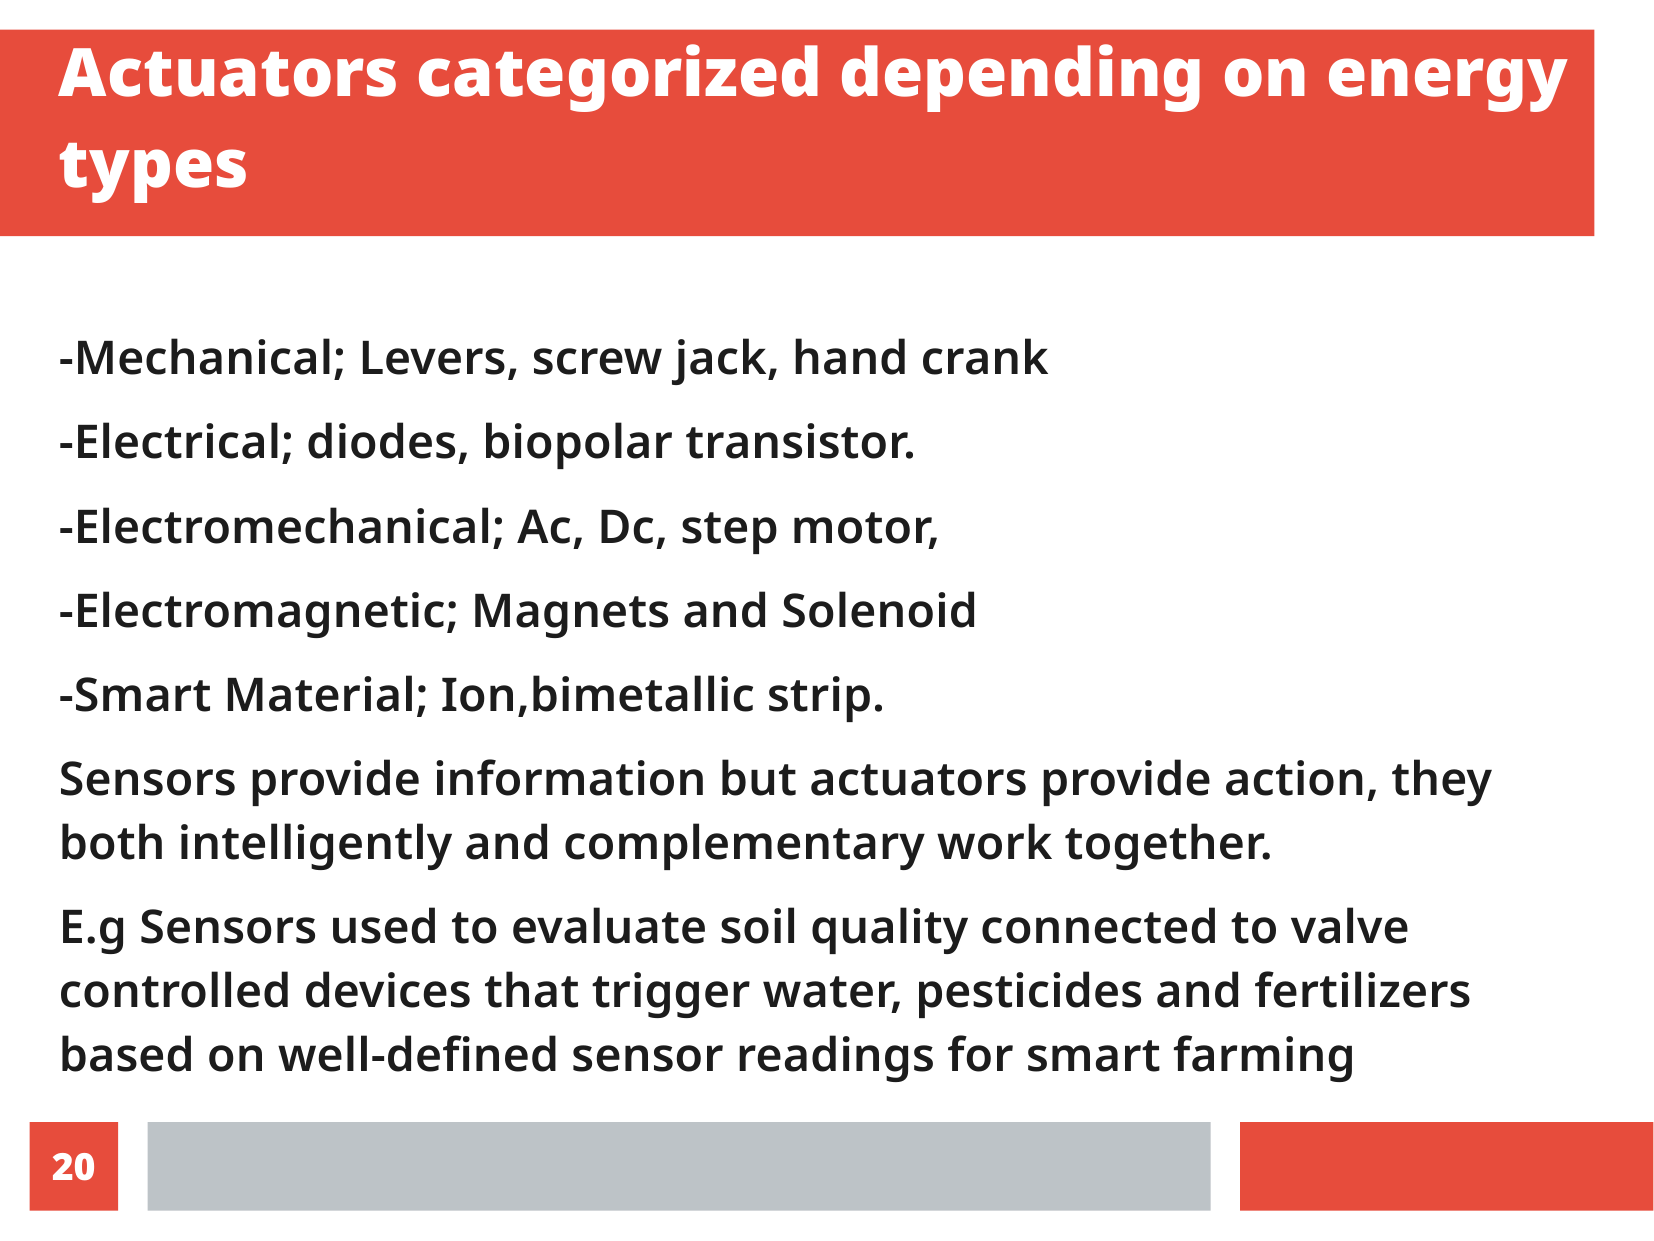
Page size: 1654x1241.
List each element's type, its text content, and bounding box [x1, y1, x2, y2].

title Actuators categorized depending on energy types [59, 59, 1595, 207]
list -Mechanical; Levers, screw jack, hand crank -Electrical; diodes, biopolar transistor. -Electromechanical; Ac, Dc, step motor, -Electromagnetic; Magnets and Solenoid -Smart Material; Ion,bimetallic strip. Sensors provide information but actuators provide action, they both intelligently and complementary work together. E.g Sensors used to evaluate soil quality connected to valve controlled devices that trigger water, pesticides and fertilizers based on well-defined sensor readings for smart farming [59, 324, 1565, 1093]
